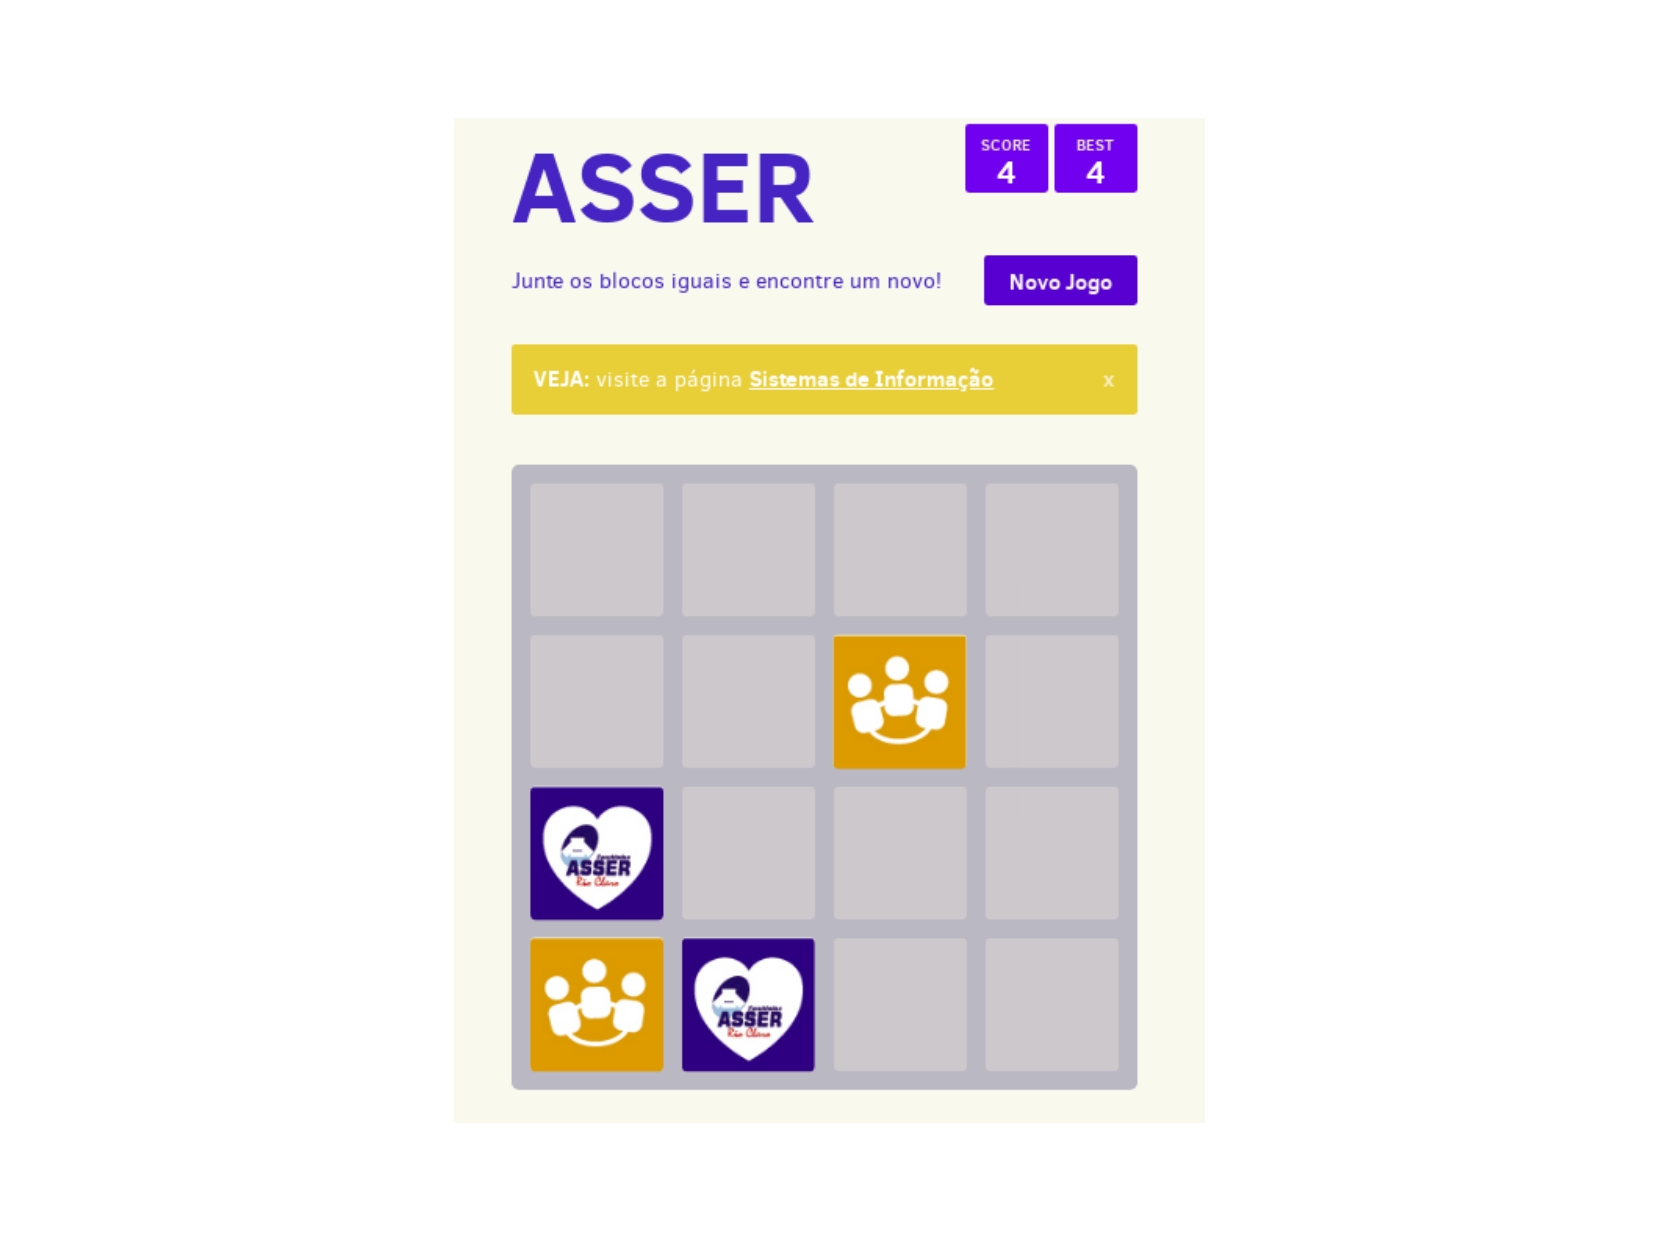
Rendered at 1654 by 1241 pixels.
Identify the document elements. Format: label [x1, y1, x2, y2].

picture [454, 118, 1205, 1123]
